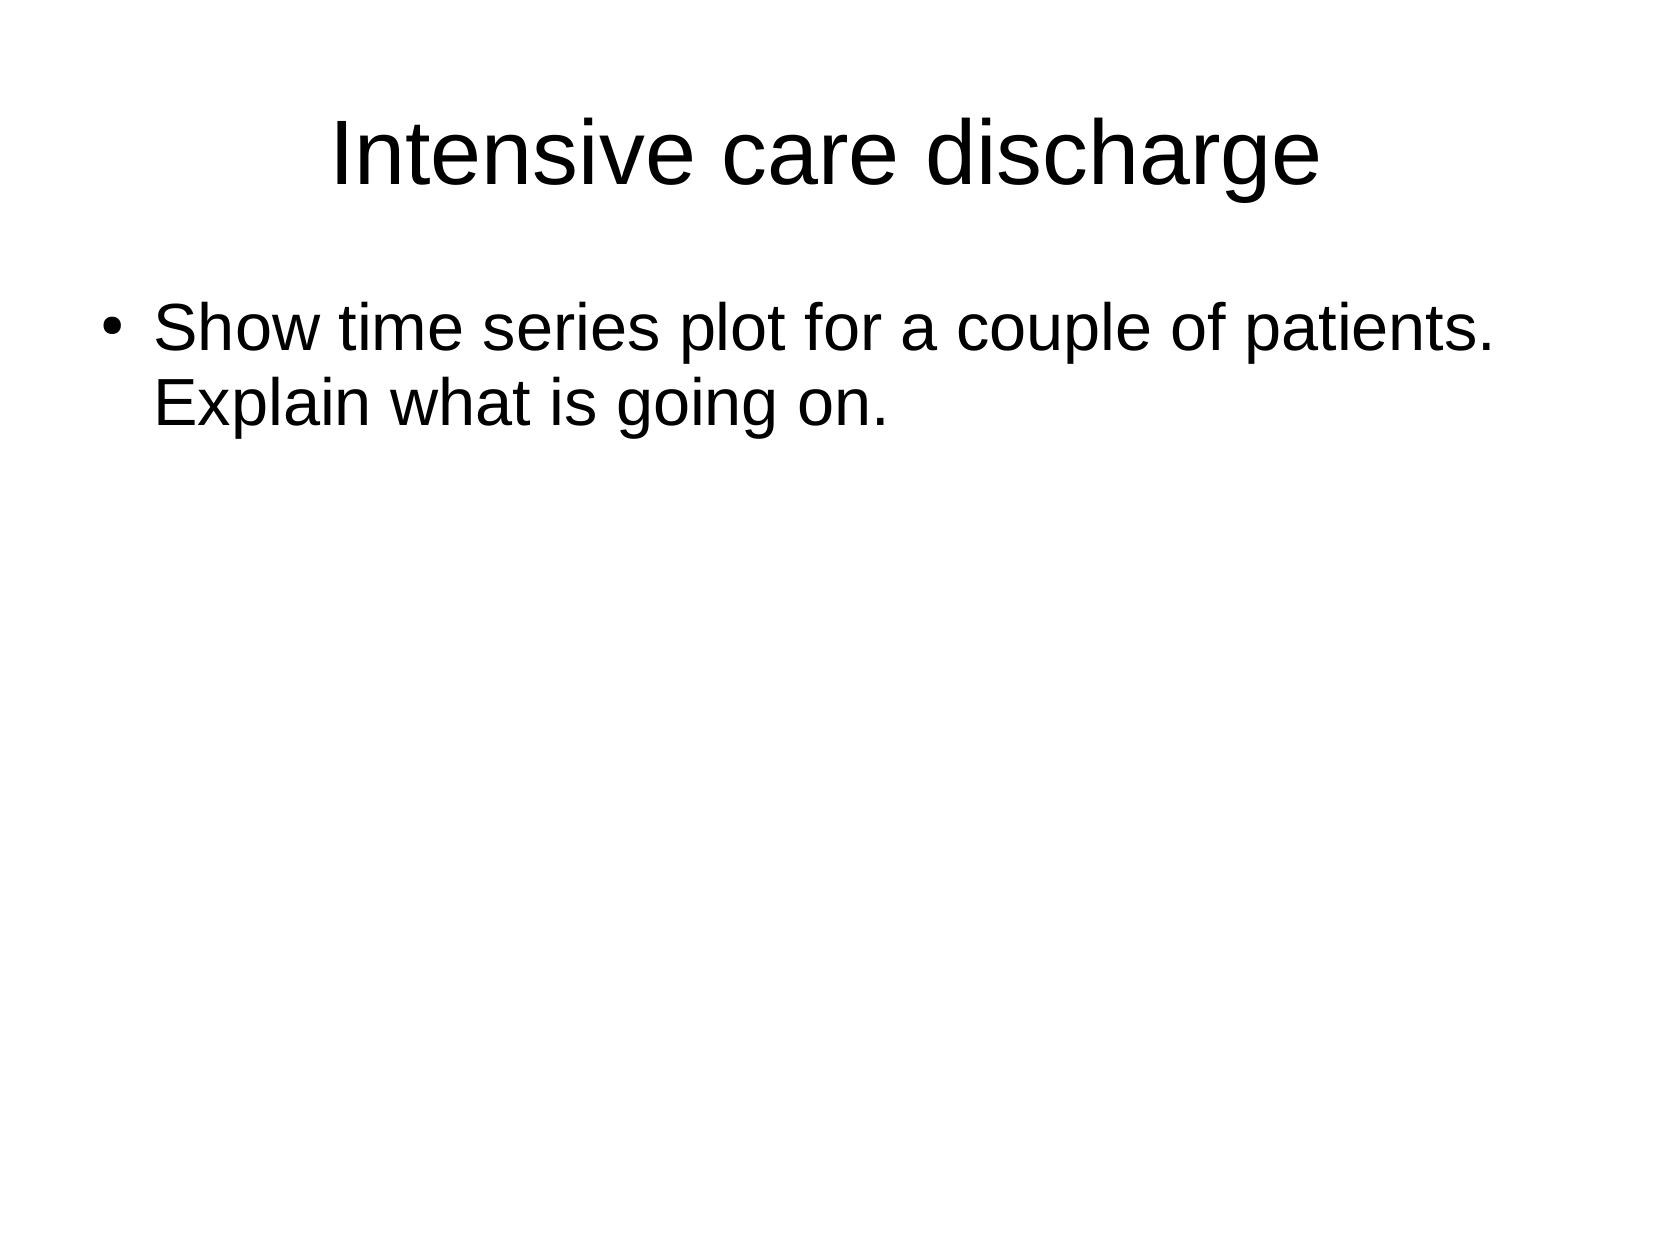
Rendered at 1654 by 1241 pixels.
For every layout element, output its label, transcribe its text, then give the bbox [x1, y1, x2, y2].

list Show time series plot for a couple of patients. Explain what is going on. [82, 290, 1571, 1010]
title Intensive care discharge [82, 49, 1571, 257]
